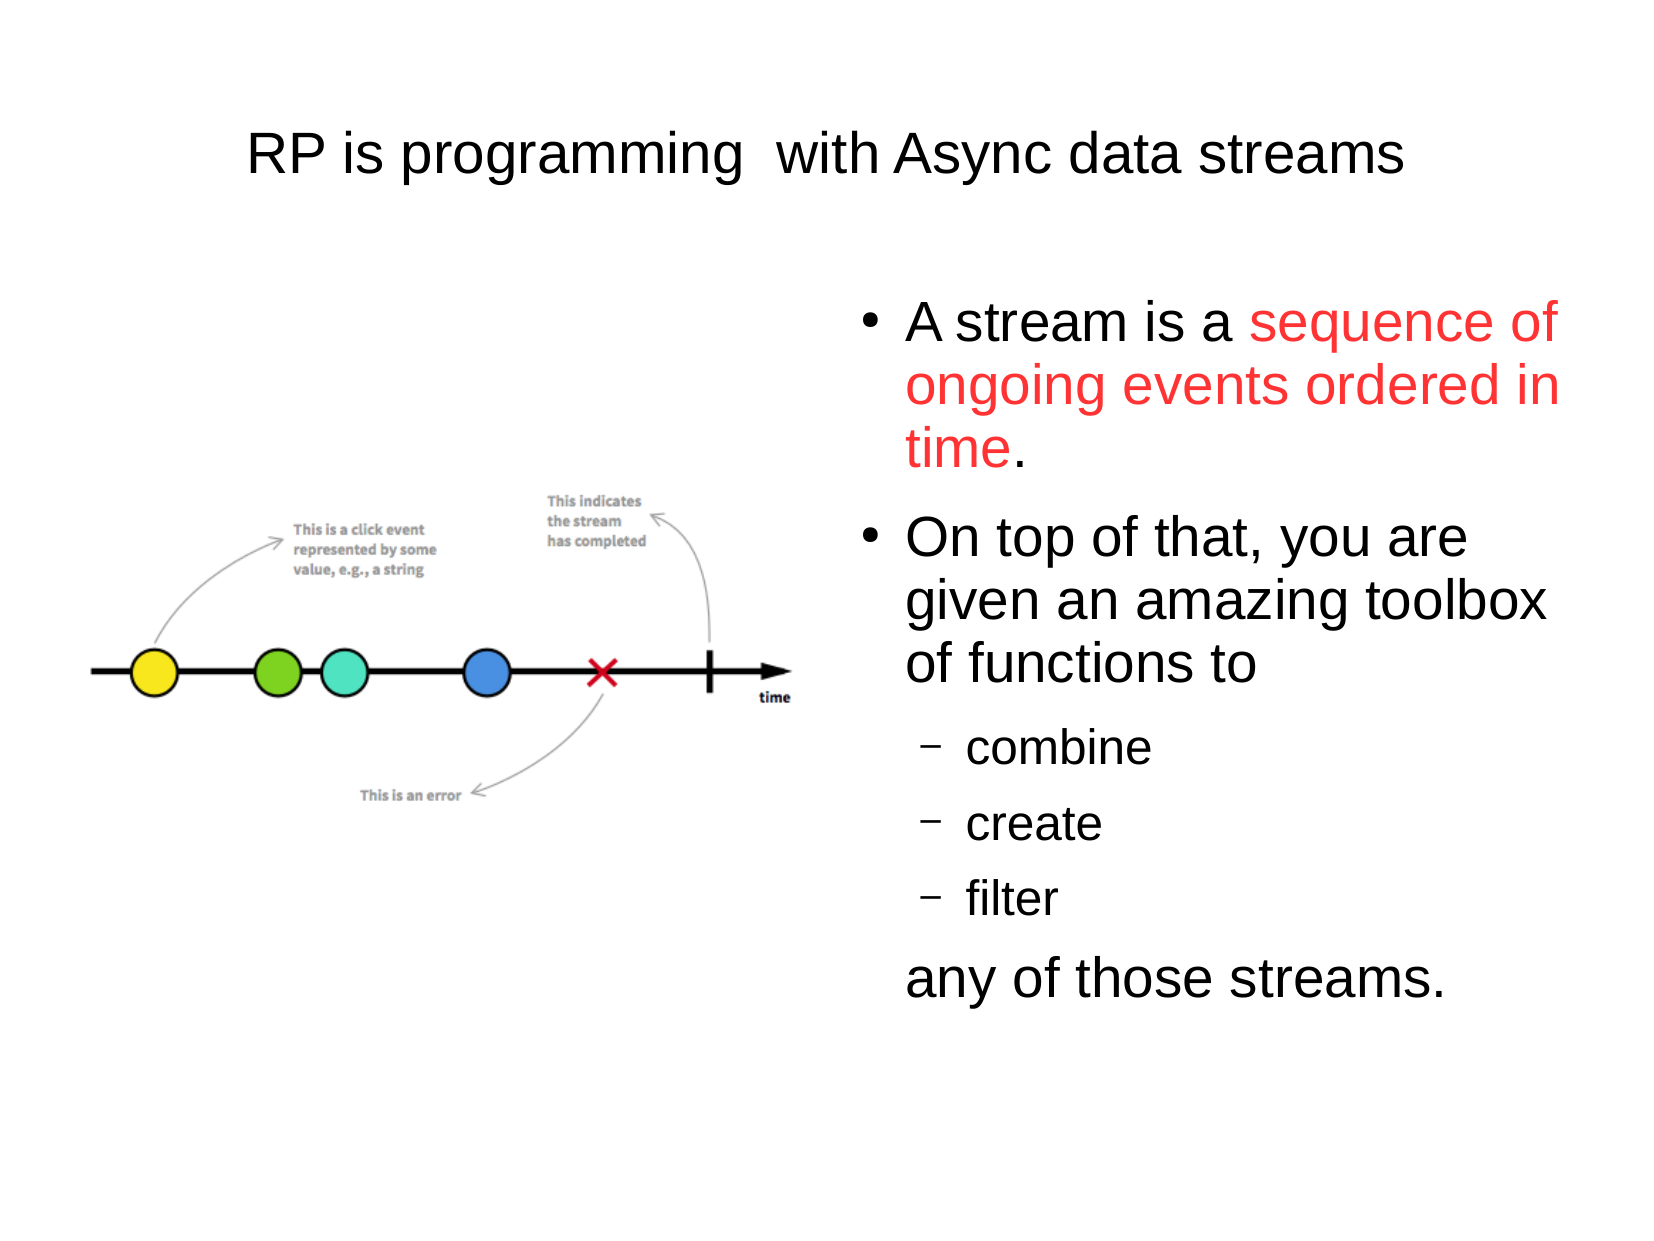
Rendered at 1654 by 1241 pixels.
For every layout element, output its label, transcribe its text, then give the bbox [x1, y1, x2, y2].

list A stream is a sequence of ongoing events ordered in time. On top of that, you are given an amazing toolbox of functions to combine create filter any of those streams. [845, 290, 1572, 1010]
picture [82, 464, 809, 835]
title RP is programming with Async data streams [82, 49, 1571, 257]
